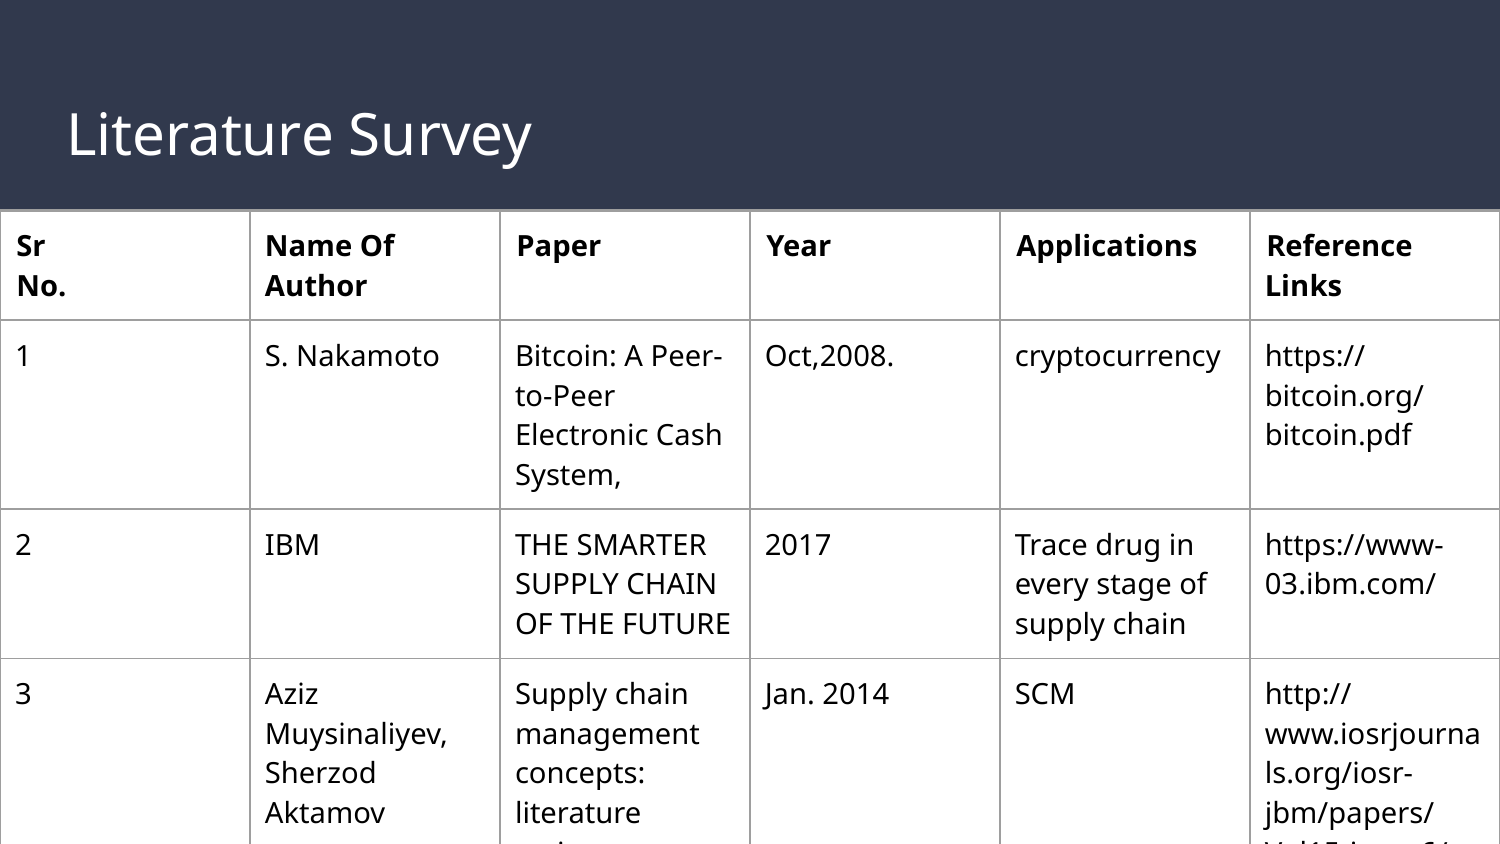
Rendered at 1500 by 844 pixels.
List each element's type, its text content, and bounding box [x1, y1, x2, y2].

table_cell Bitcoin: A Peer-to-Peer Electronic Cash System, [501, 321, 749, 508]
table_cell http://www.iosrjournals.org/iosr-jbm/papers/Vol15-issue6/I01566066.pdf [1251, 659, 1499, 844]
table_cell cryptocurrency [1001, 321, 1249, 508]
table_cell SCM [1001, 659, 1249, 844]
table_cell THE SMARTER SUPPLY CHAIN OF THE FUTURE [501, 510, 749, 658]
table_cell IBM [251, 510, 499, 658]
table_cell 2017 [751, 510, 999, 658]
table_cell 2 [1, 510, 249, 658]
table_cell Oct,2008. [751, 321, 999, 508]
table_header Paper [501, 212, 749, 319]
table_header Sr No. [1, 212, 249, 319]
table_header Reference Links [1251, 212, 1499, 319]
table_header Name Of Author [251, 212, 499, 319]
table_cell Trace drug in every stage of supply chain [1001, 510, 1249, 658]
table_header Year [751, 212, 999, 319]
table_header Applications [1001, 212, 1249, 319]
table_cell 3 [1, 659, 249, 844]
table_cell https://bitcoin.org/bitcoin.pdf [1251, 321, 1499, 508]
table_cell Aziz Muysinaliyev, Sherzod Aktamov [251, 659, 499, 844]
table_cell S. Nakamoto [251, 321, 499, 508]
title Literature Survey [51, 82, 1449, 185]
table_cell Jan. 2014 [751, 659, 999, 844]
table_cell 1 [1, 321, 249, 508]
table_cell https://www-03.ibm.com/ [1251, 510, 1499, 658]
table_cell Supply chain management concepts: literature review [501, 659, 749, 844]
